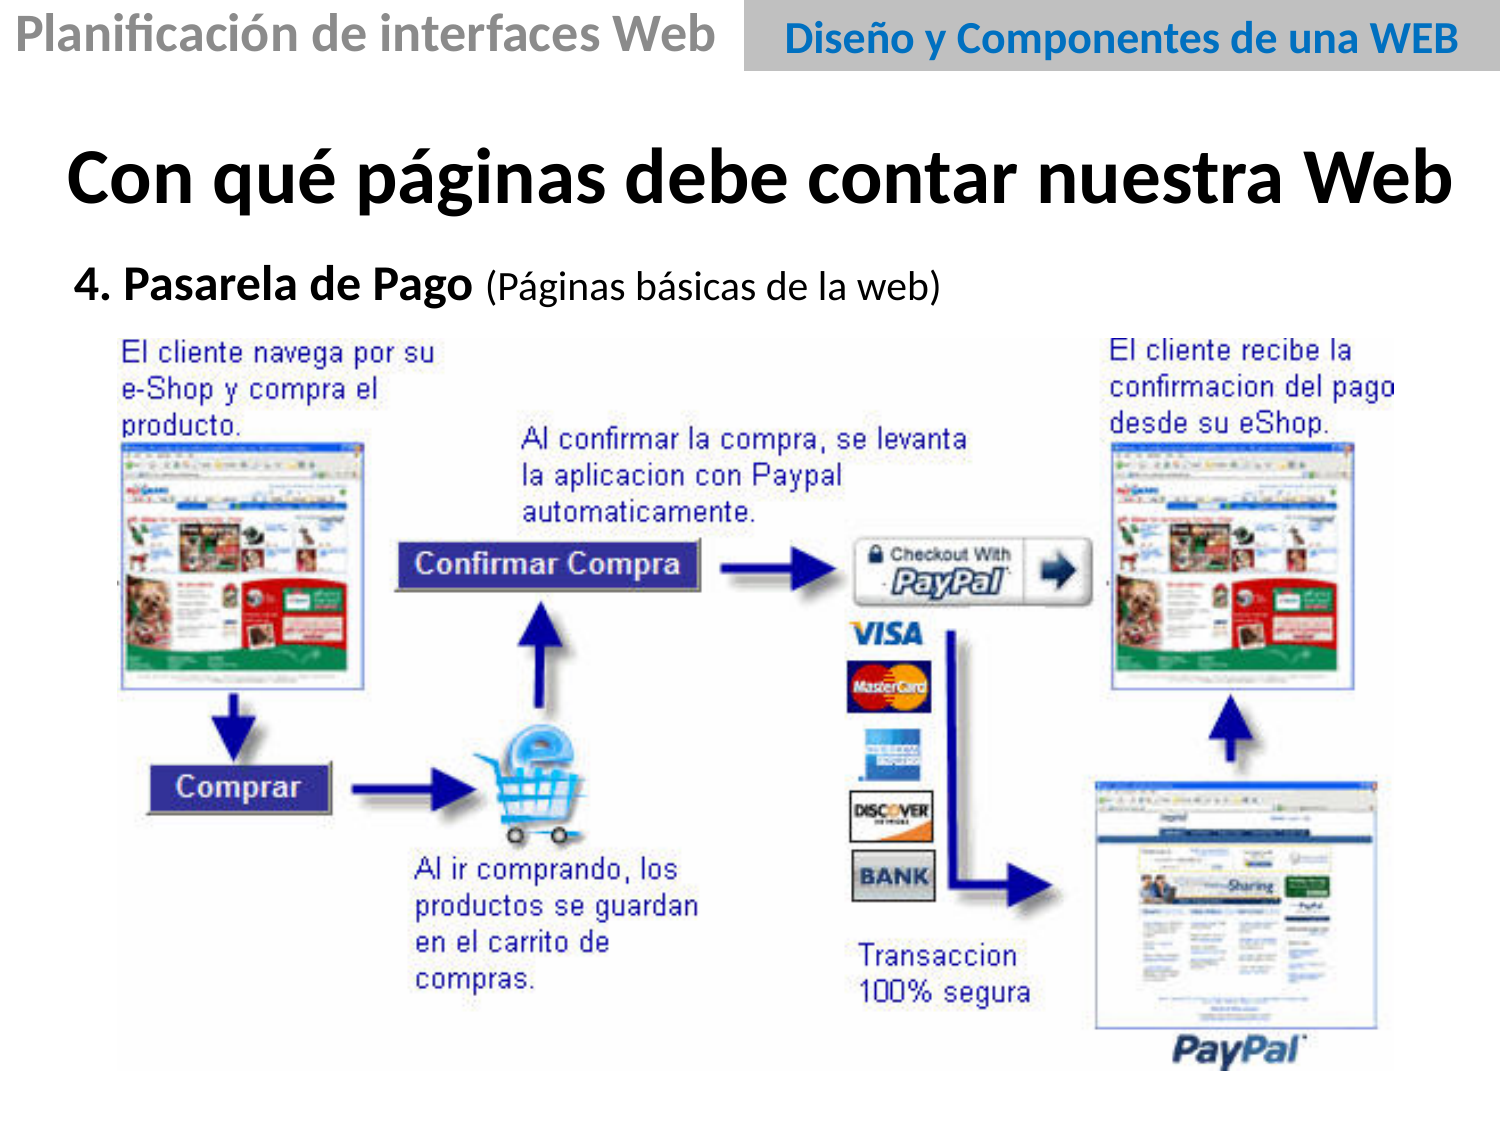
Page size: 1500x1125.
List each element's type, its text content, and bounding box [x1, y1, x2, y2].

title Diseño y Componentes de una WEB [744, 0, 1500, 71]
title Planificación de interfaces Web [0, 0, 744, 60]
picture [117, 338, 1394, 1071]
text_box 4. Pasarela de Pago (Páginas básicas de la web) [58, 242, 1382, 318]
text_box Con qué páginas debe contar nuestra Web [23, 113, 1500, 230]
